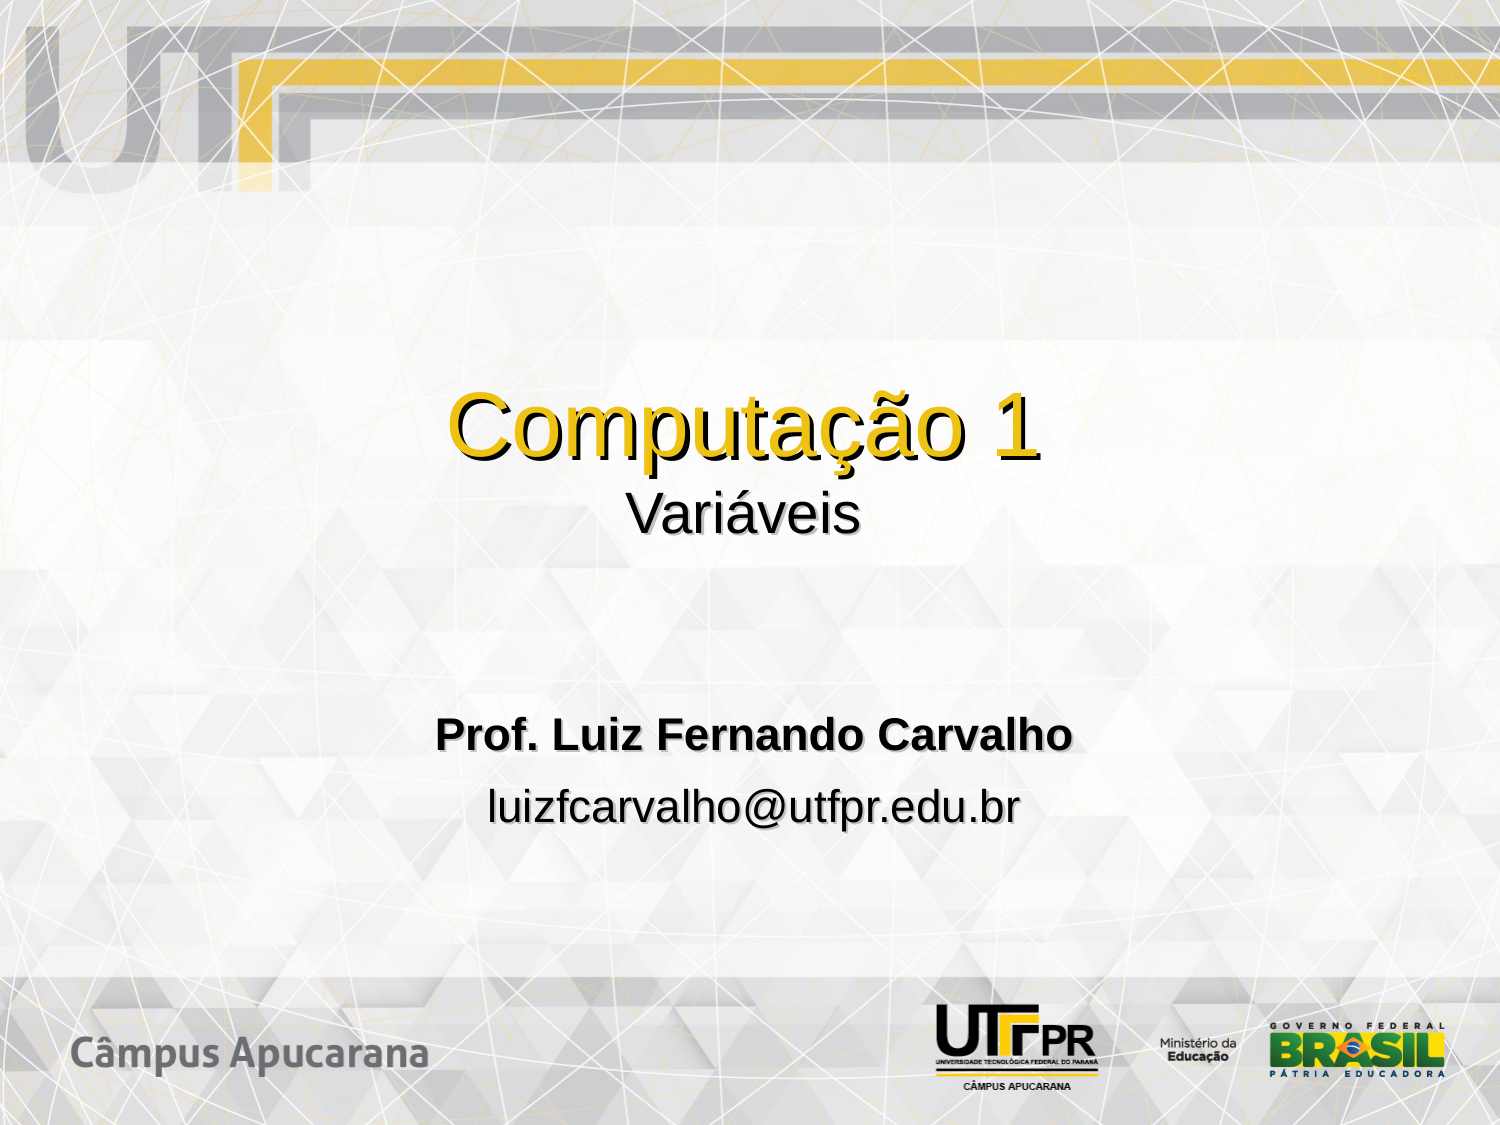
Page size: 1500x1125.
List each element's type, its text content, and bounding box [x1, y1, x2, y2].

subtitle Prof. Luiz Fernando Carvalho luizfcarvalho@utfpr.edu.br [79, 696, 1430, 1040]
picture [0, 0, 1500, 1125]
title Computação 1 Variáveis [11, 342, 1476, 567]
